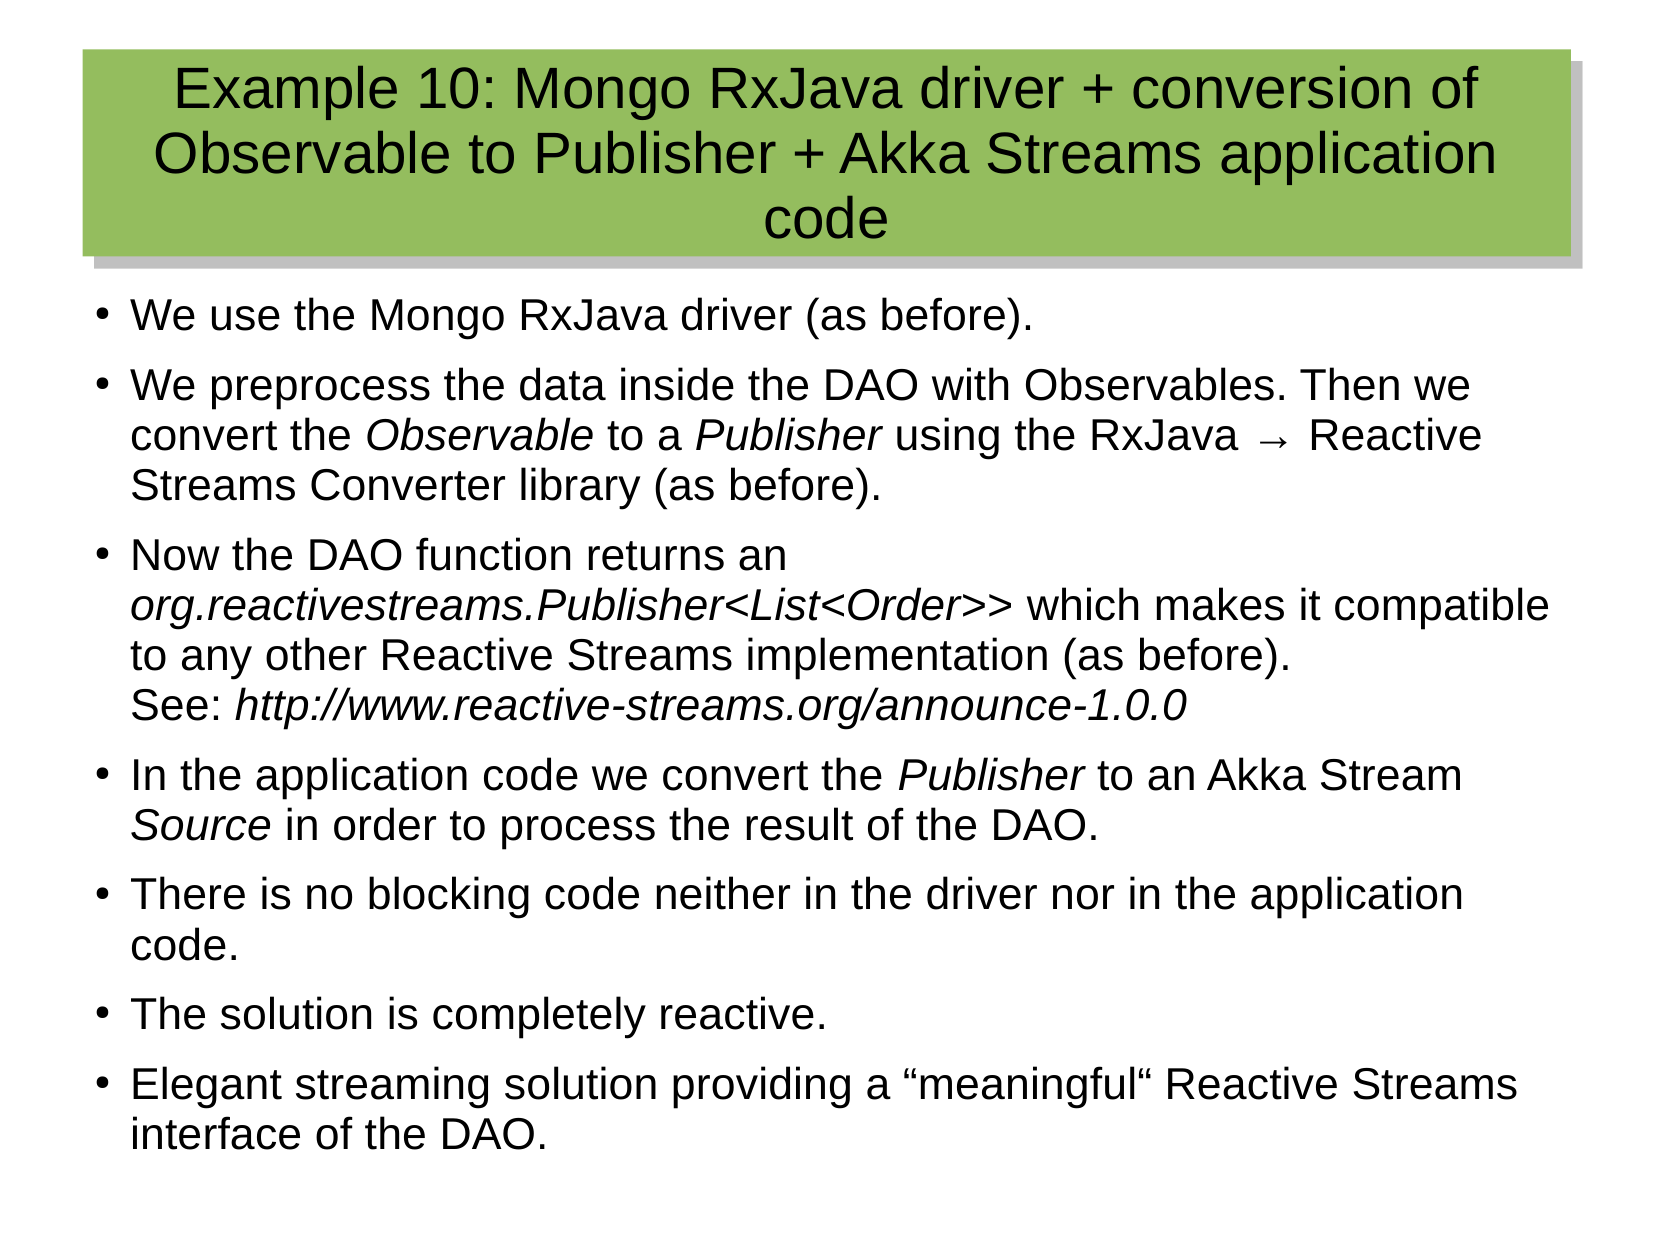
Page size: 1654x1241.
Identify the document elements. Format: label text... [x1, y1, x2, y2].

title Example 10: Mongo RxJava driver + conversion of Observable to Publisher + Akka Streams application code [82, 49, 1571, 257]
list We use the Mongo RxJava driver (as before). We preprocess the data inside the DAO with Observables. Then we convert the Observable to a Publisher using the RxJava → Reactive Streams Converter library (as before). Now the DAO function returns an org.reactivestreams.Publisher<List<Order>> which makes it compatible to any other Reactive Streams implementation (as before). See: http://www.reactive-streams.org/announce-1.0.0 In the application code we convert the Publisher to an Akka Stream Source in order to process the result of the DAO. There is no blocking code neither in the driver nor in the application code. The solution is completely reactive. Elegant streaming solution providing a “meaningful“ Reactive Streams interface of the DAO. [82, 290, 1571, 1170]
